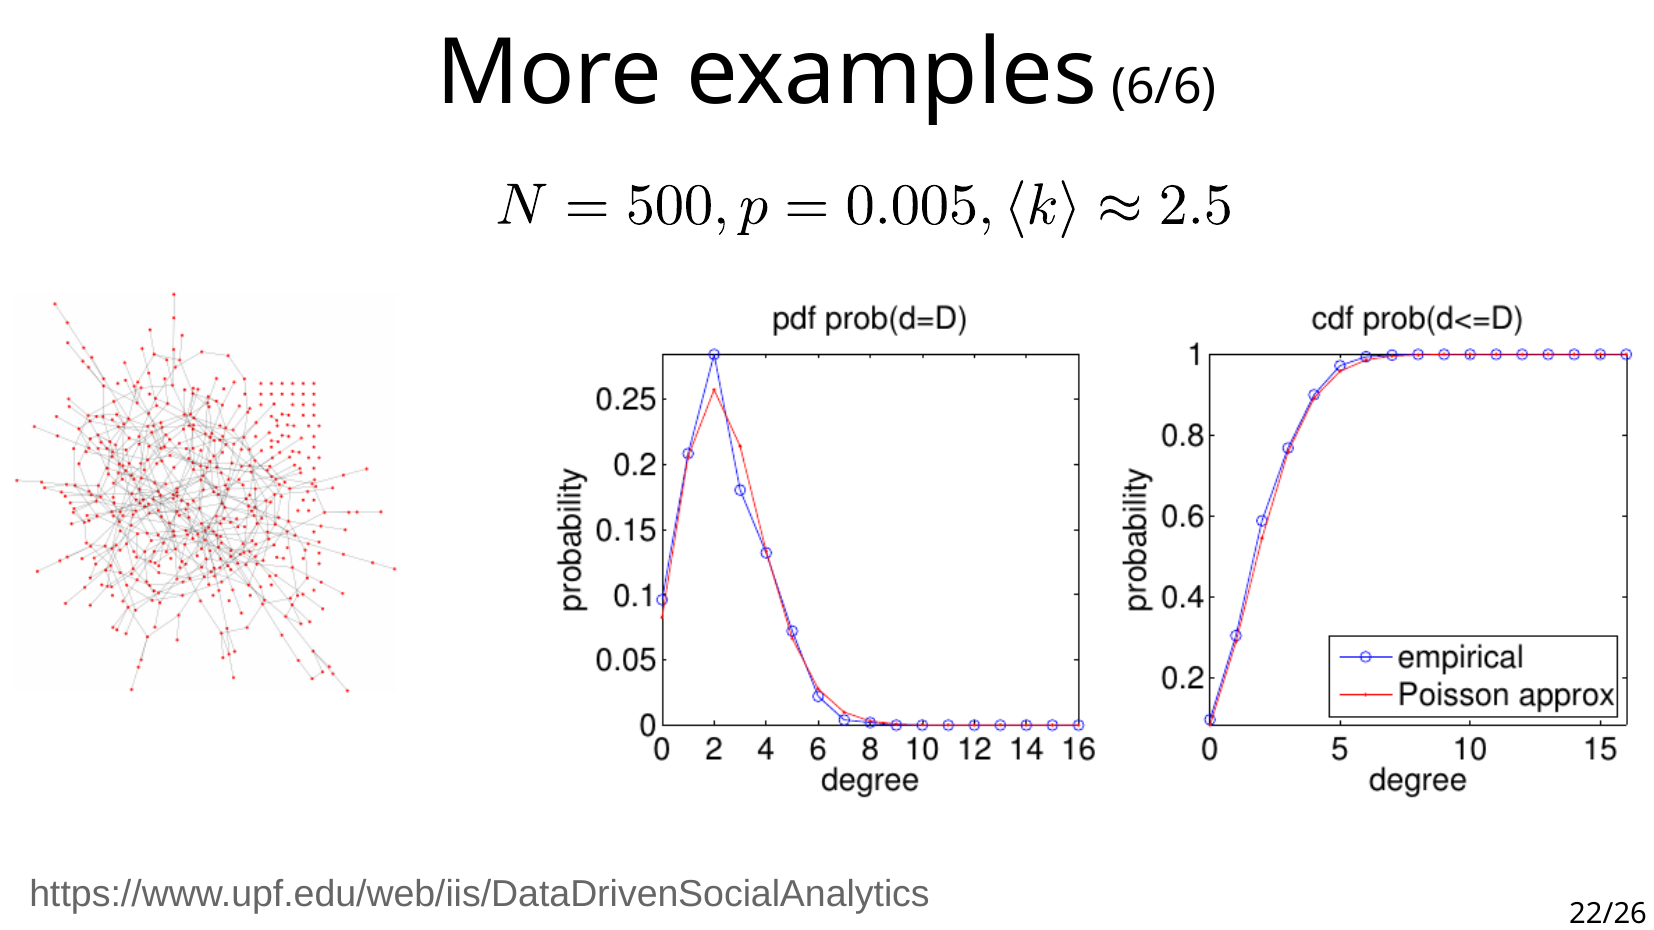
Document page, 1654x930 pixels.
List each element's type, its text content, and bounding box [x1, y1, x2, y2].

picture [0, 269, 1653, 814]
text_box https://www.upf.edu/web/iis/DataDrivenSocialAnalytics [14, 864, 1051, 922]
title More examples (6/6) [82, 1, 1571, 135]
text_box [495, 180, 1233, 239]
